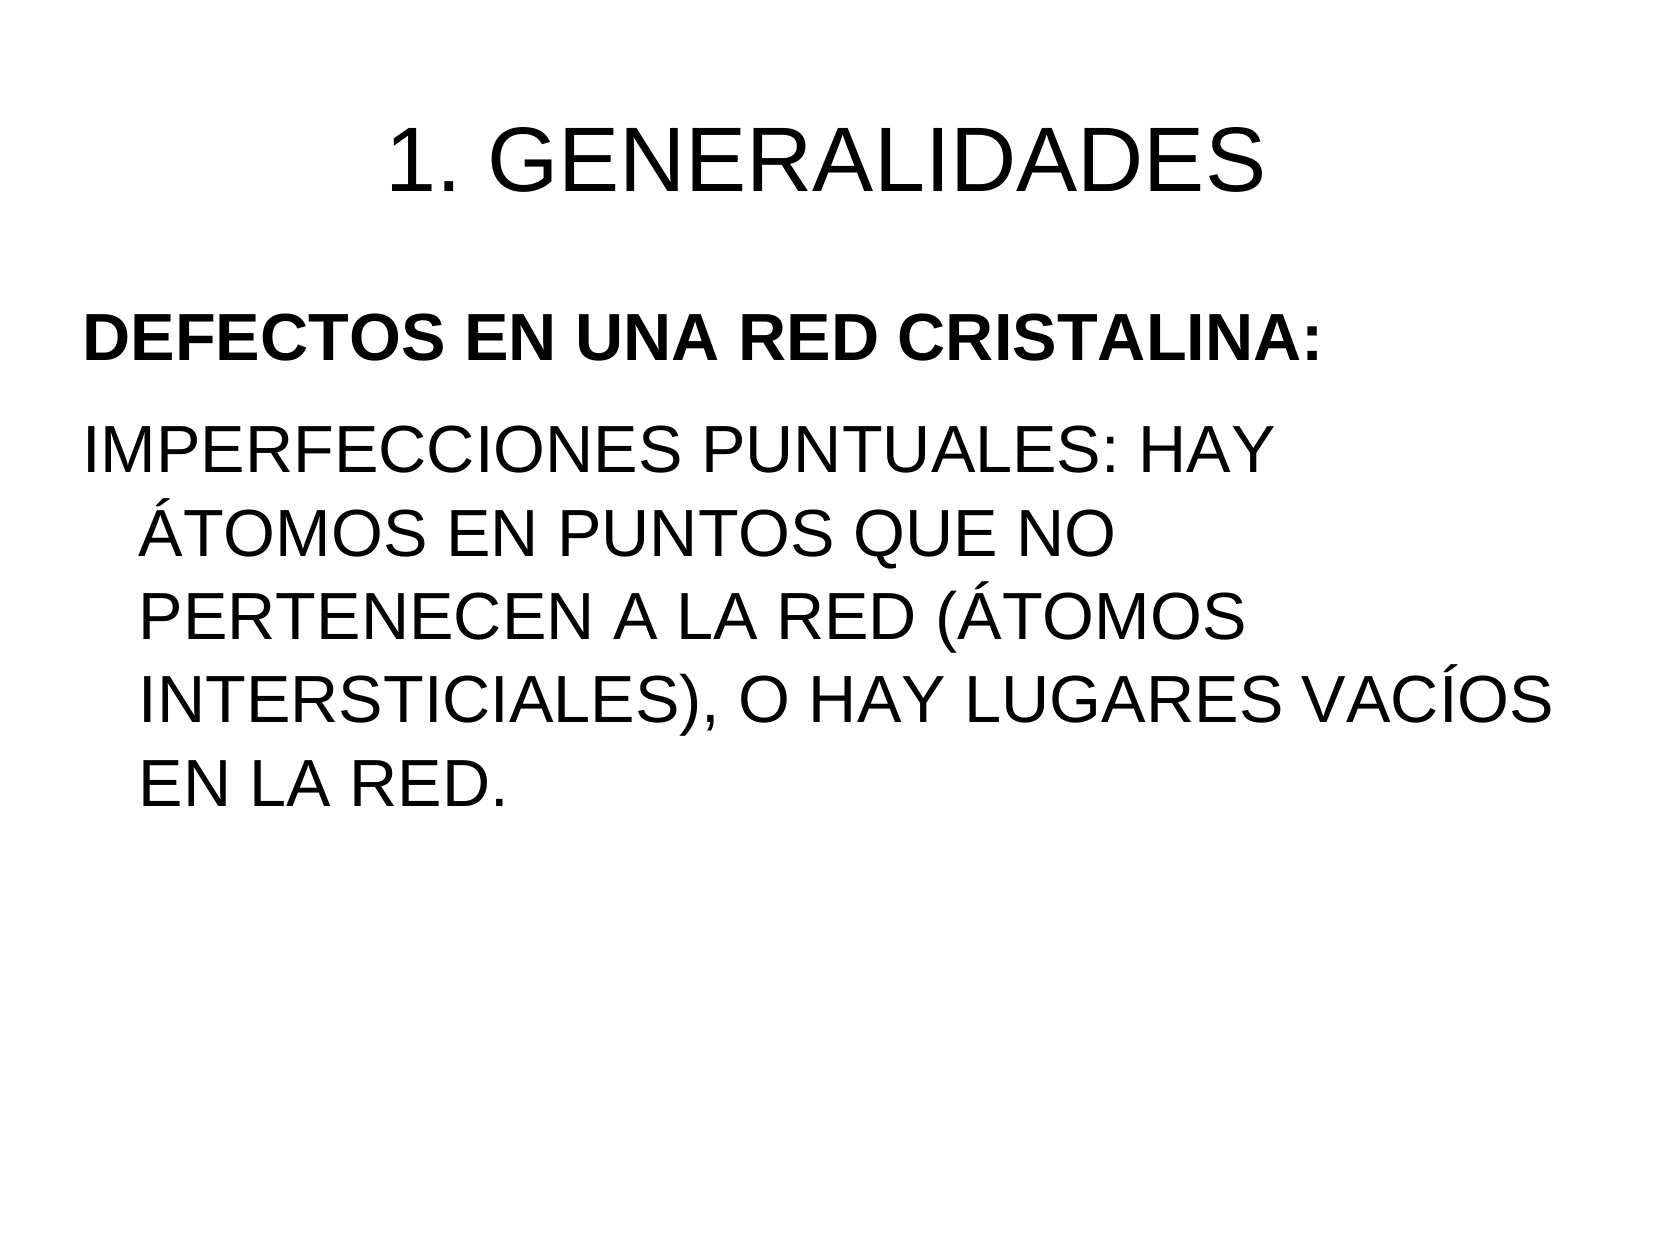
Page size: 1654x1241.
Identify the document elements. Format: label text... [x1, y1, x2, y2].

list DEFECTOS EN UNA RED CRISTALINA: IMPERFECCIONES PUNTUALES: HAY ÁTOMOS EN PUNTOS QUE NO PERTENECEN A LA RED (ÁTOMOS INTERSTICIALES), O HAY LUGARES VACÍOS EN LA RED. [82, 290, 1571, 1109]
title 1. GENERALIDADES [82, 56, 1571, 249]
